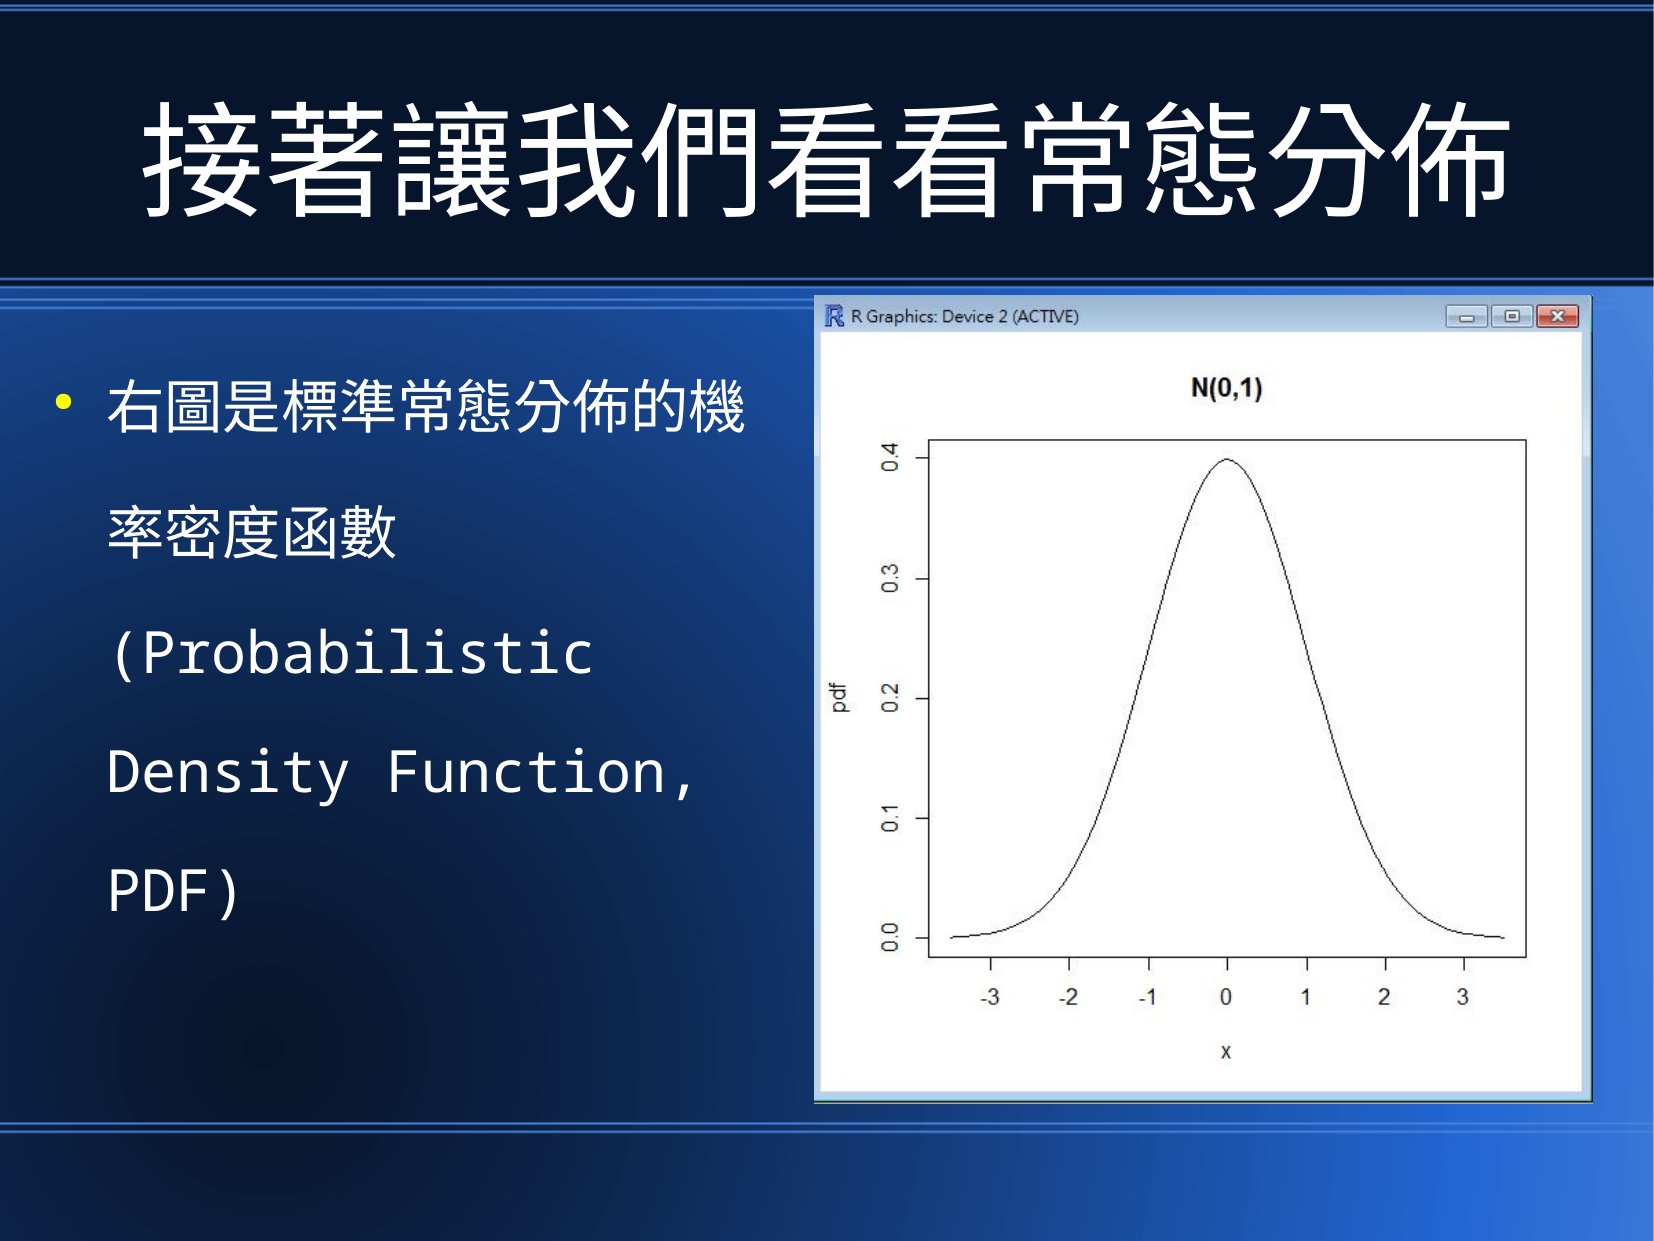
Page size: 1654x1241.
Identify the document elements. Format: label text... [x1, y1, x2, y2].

picture [0, 0, 1654, 1241]
title 接著讓我們看看常態分佈 [82, 49, 1571, 257]
list 右圖是標準常態分佈的機率密度函數(Probabilistic Density Function, PDF) [35, 318, 780, 1111]
